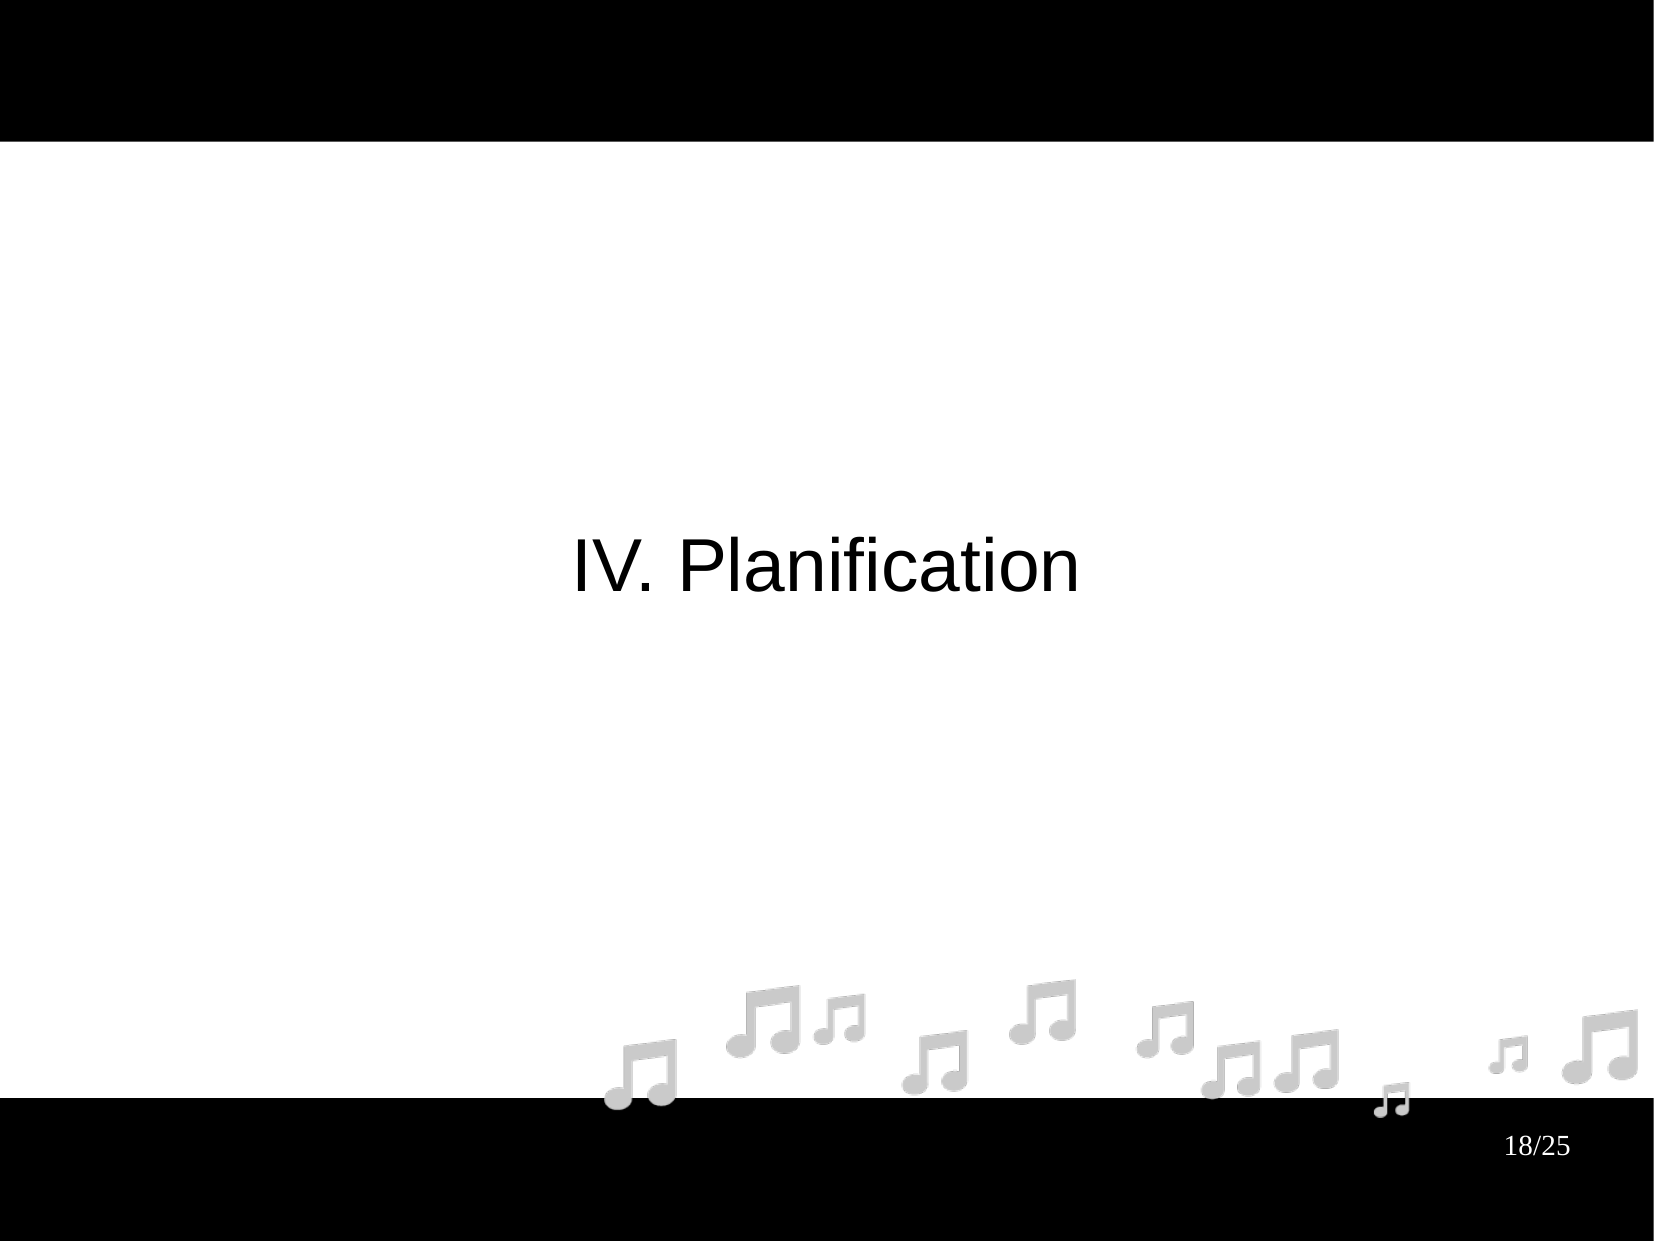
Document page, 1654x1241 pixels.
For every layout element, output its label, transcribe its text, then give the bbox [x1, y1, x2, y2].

title IV. Planification [82, 496, 1571, 636]
